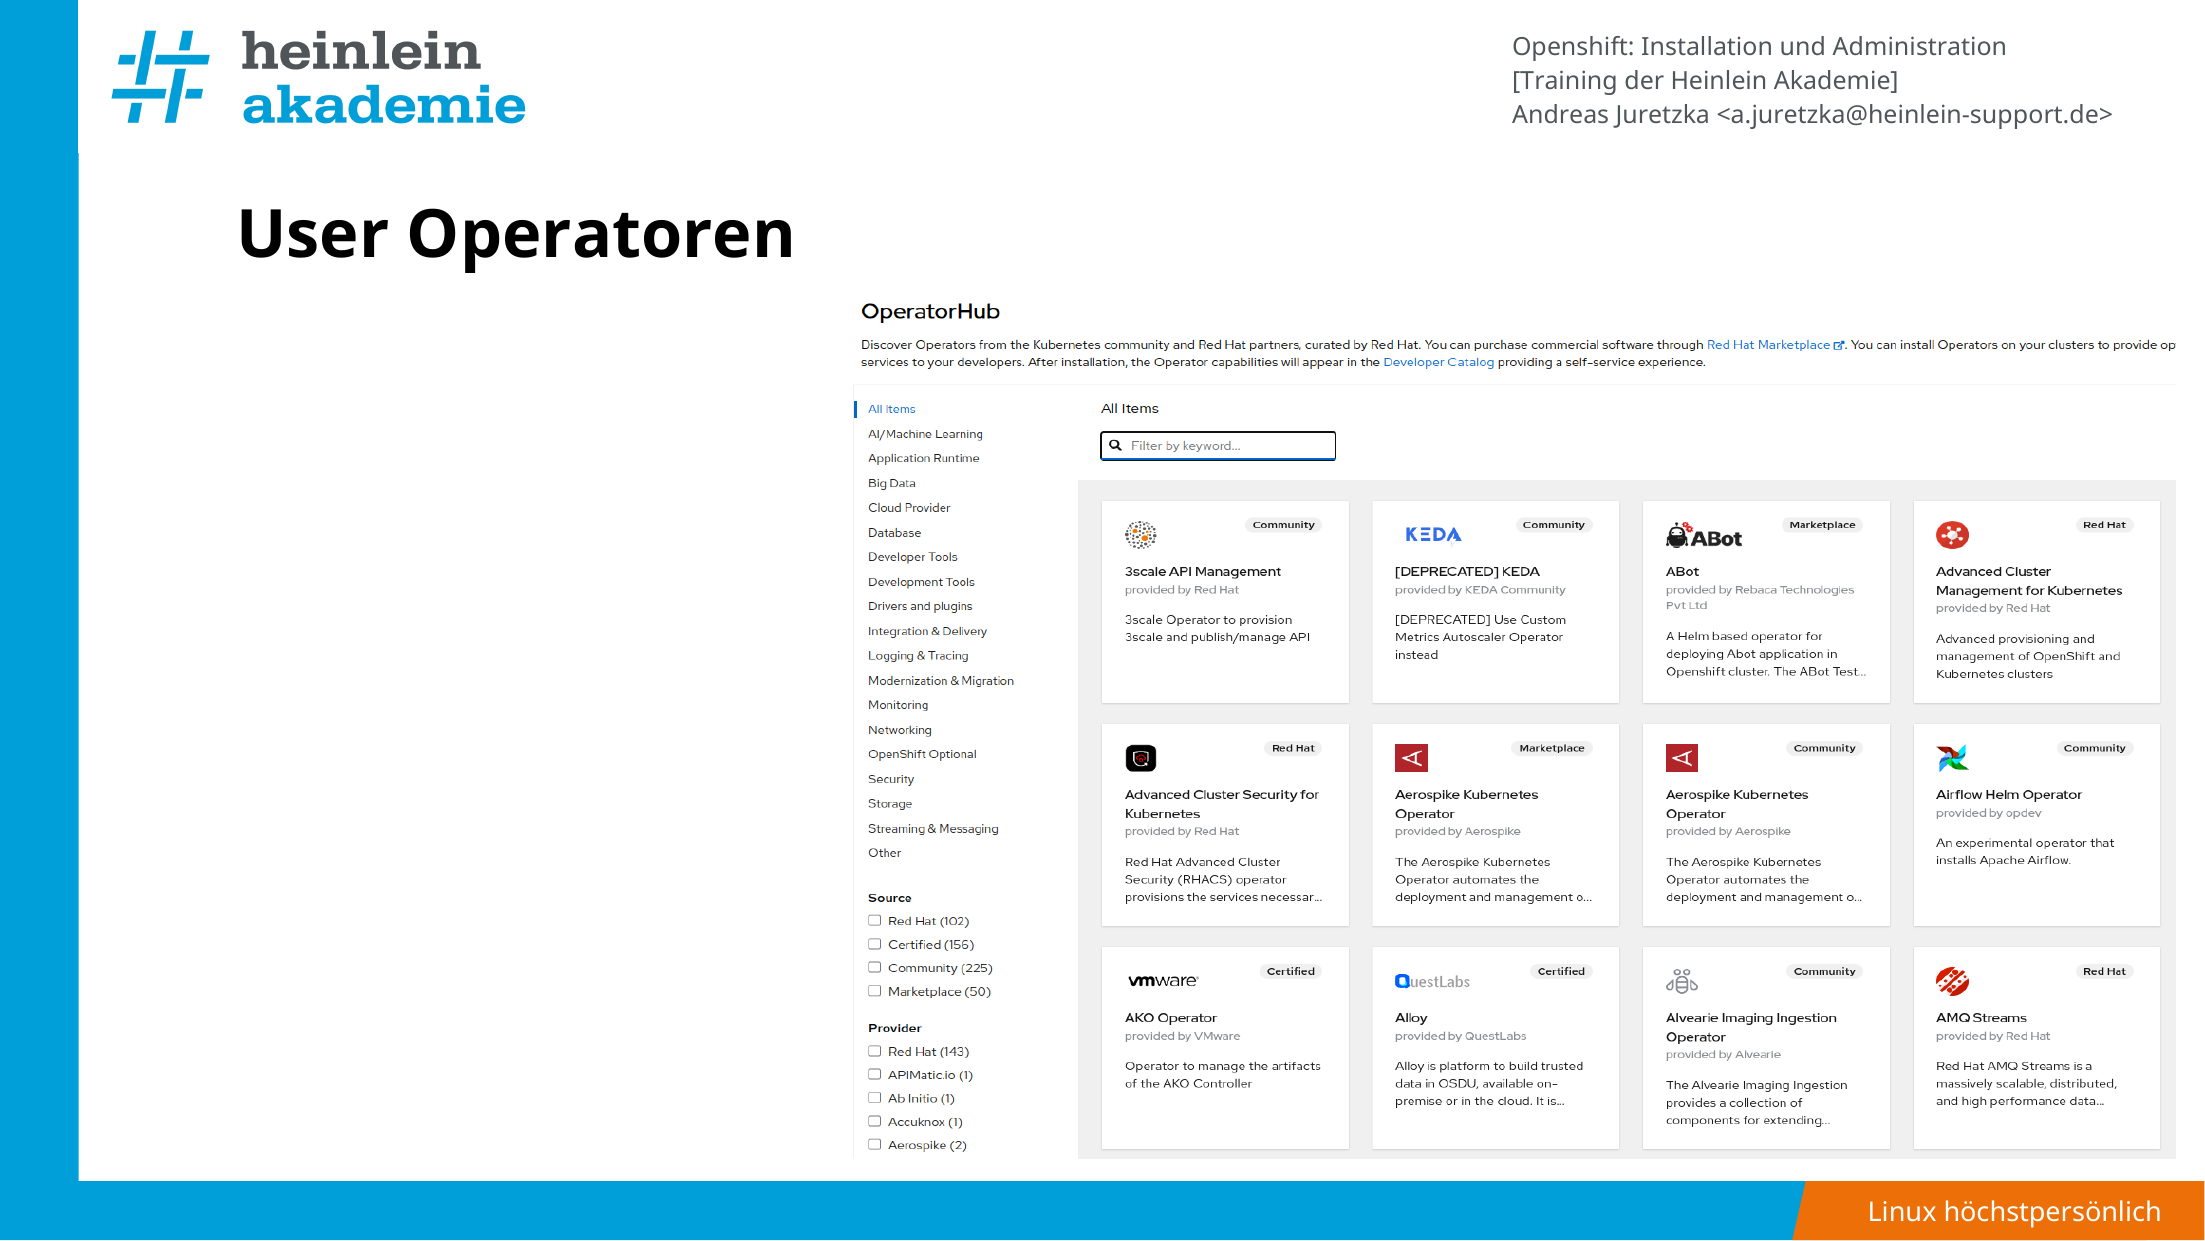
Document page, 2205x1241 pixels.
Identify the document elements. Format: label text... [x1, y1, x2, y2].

title User Operatoren [236, 141, 1979, 278]
picture [79, 0, 558, 153]
picture [850, 288, 2176, 1160]
